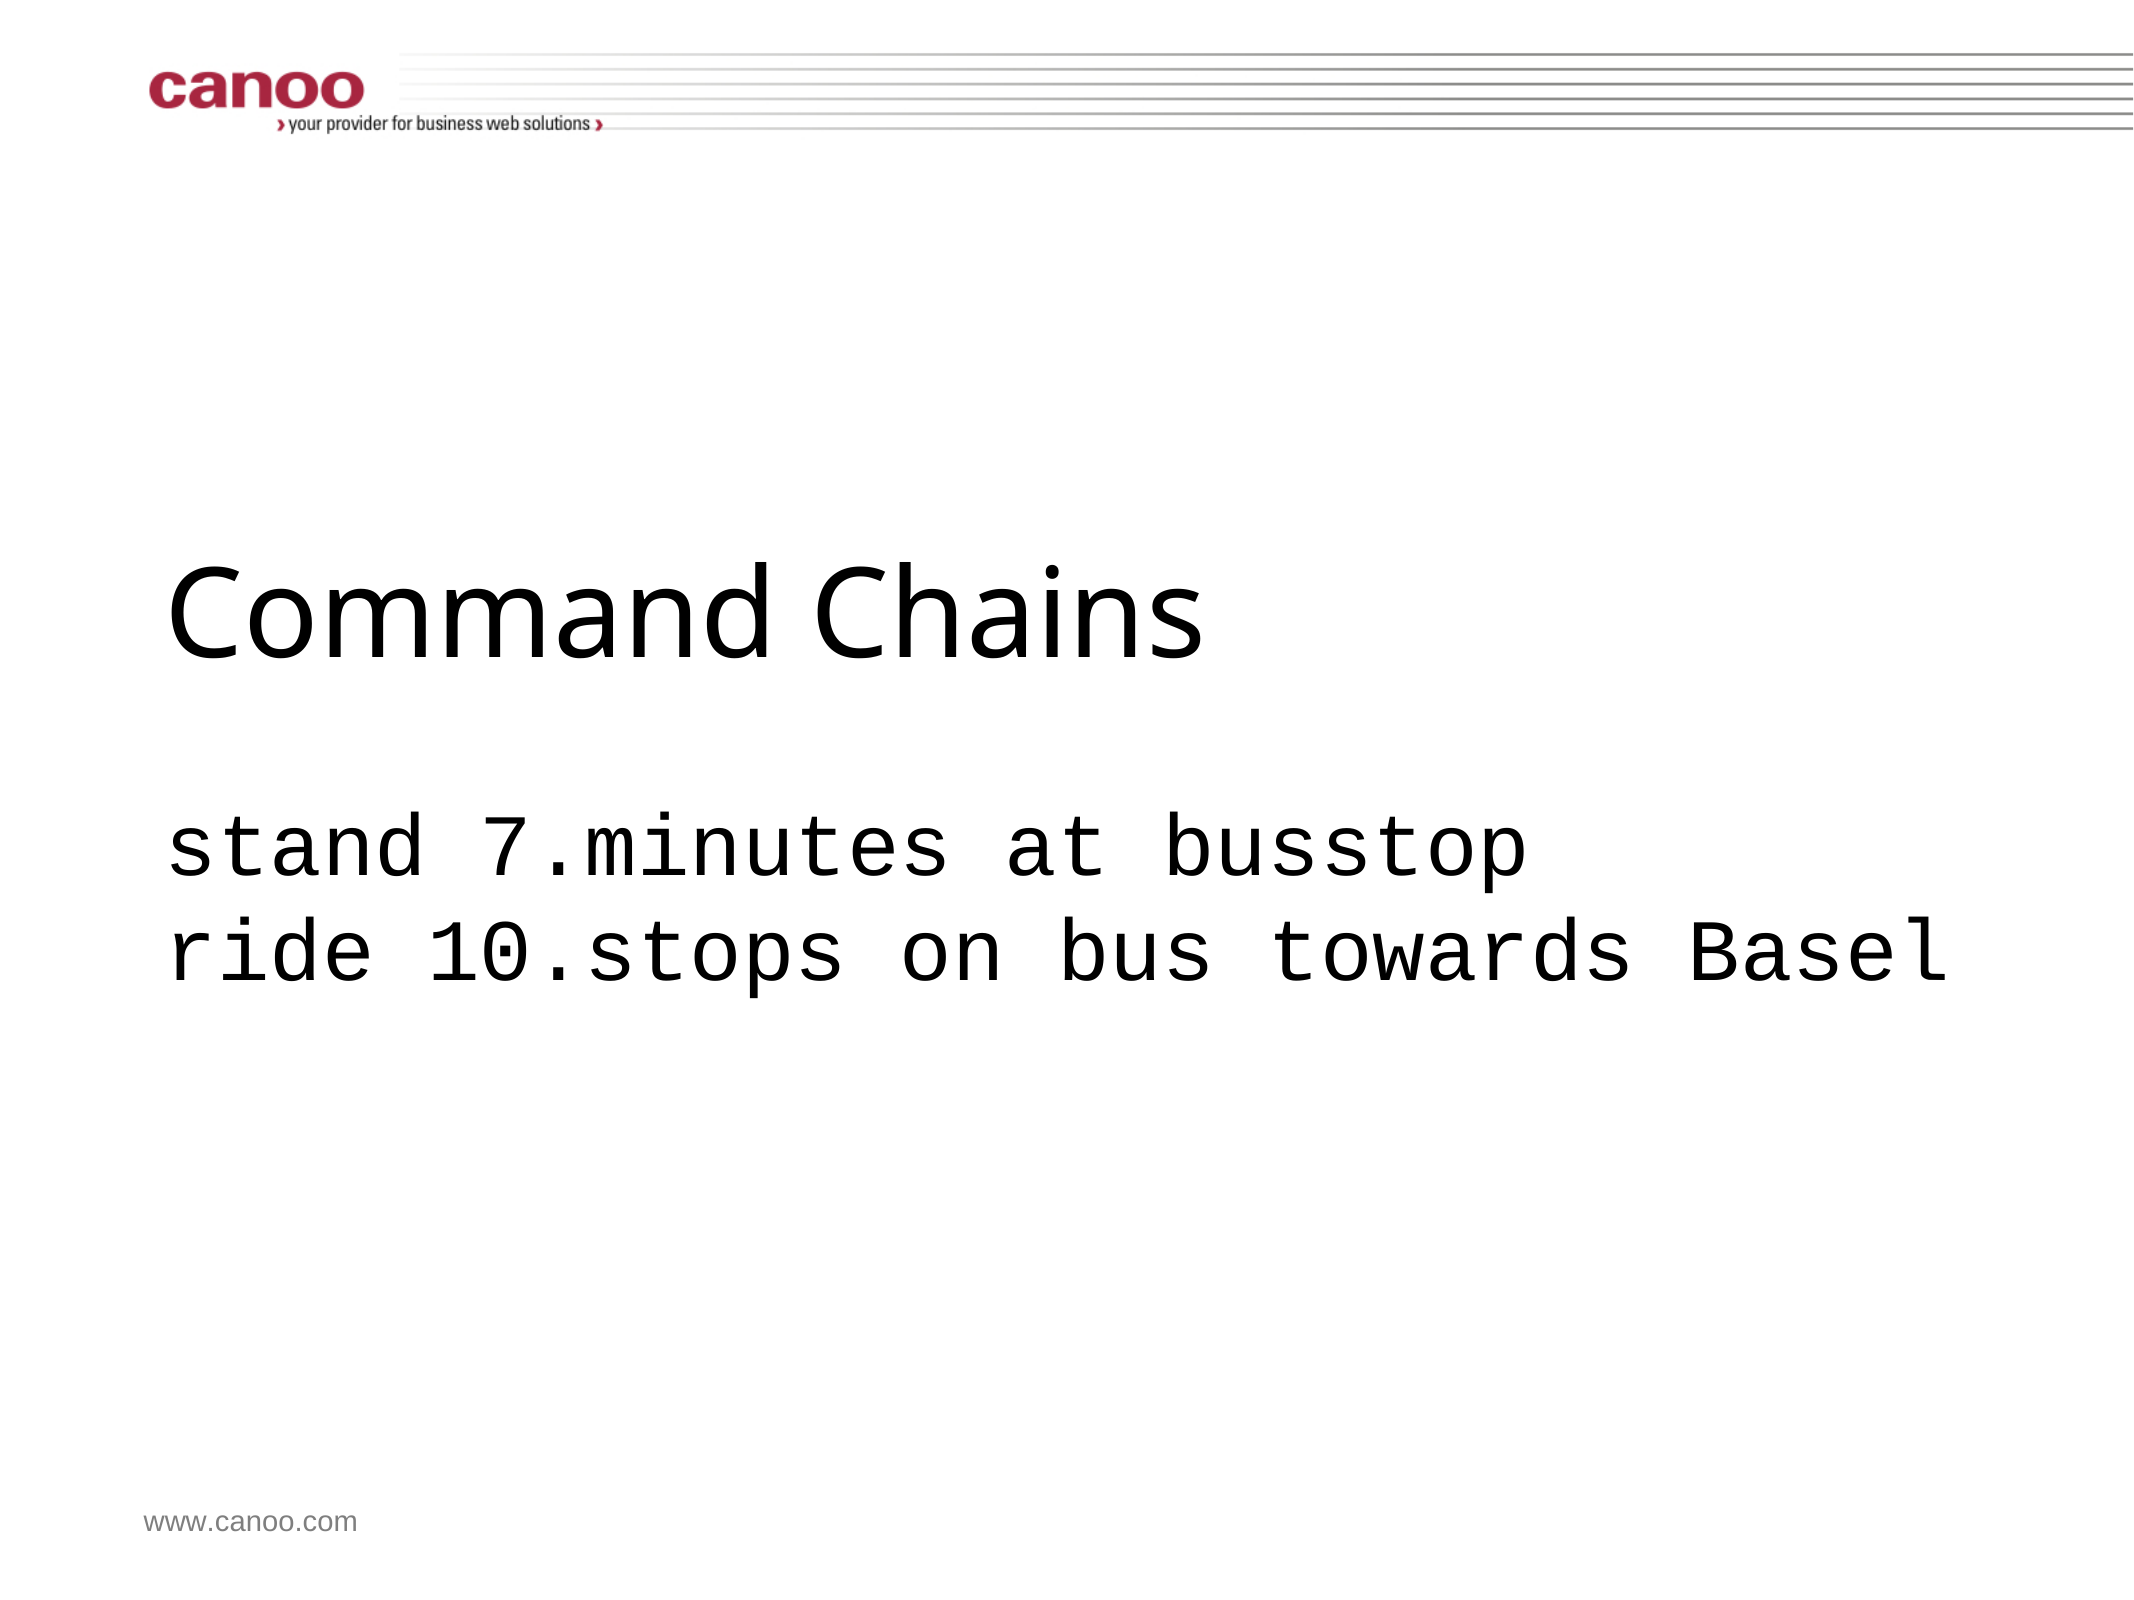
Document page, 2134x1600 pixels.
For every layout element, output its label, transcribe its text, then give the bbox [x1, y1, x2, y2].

picture [0, 21, 2134, 188]
text_box Command Chains stand 7.minutes at busstop ride 10.stops on bus towards Basel [150, 525, 2063, 1005]
